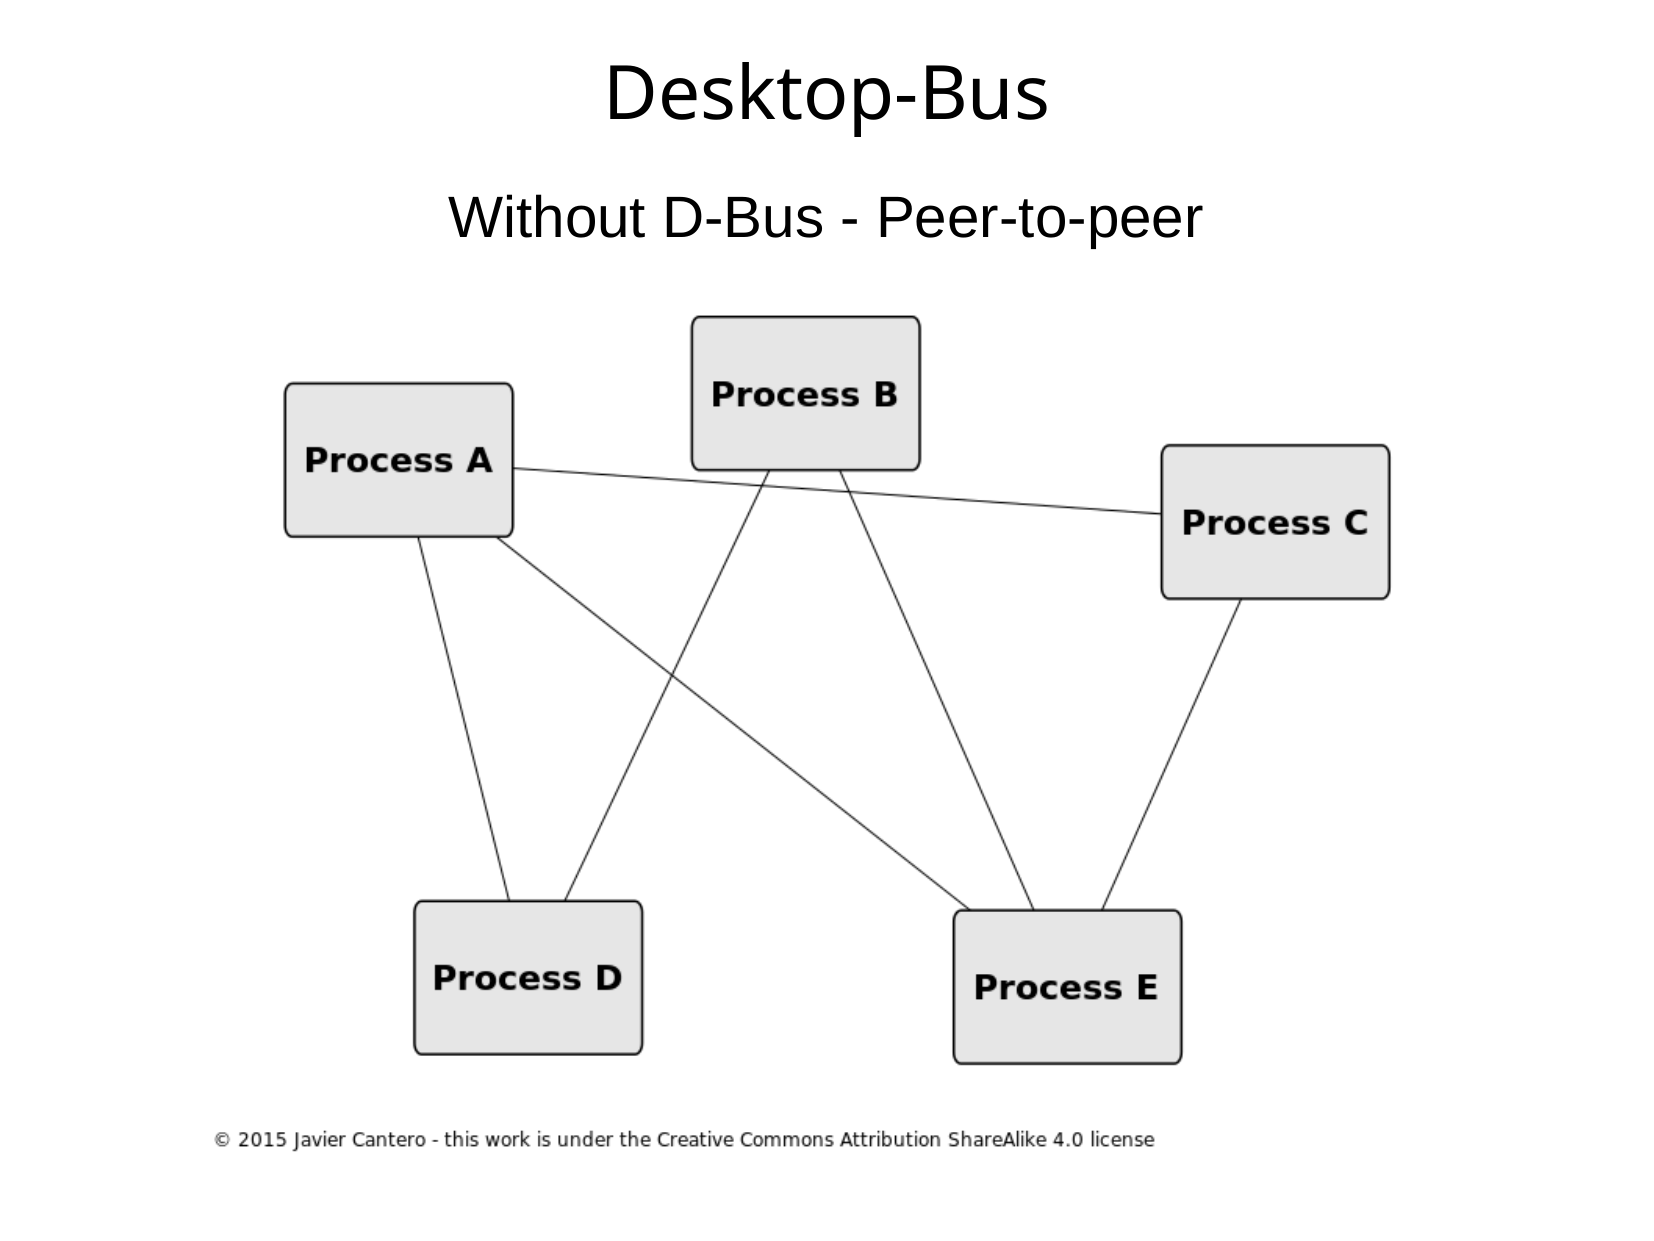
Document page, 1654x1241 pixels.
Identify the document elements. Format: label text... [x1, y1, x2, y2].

title Desktop-Bus [82, 48, 1571, 132]
picture [185, 269, 1469, 1167]
subtitle Without D-Bus - Peer-to-peer [82, 165, 1571, 270]
